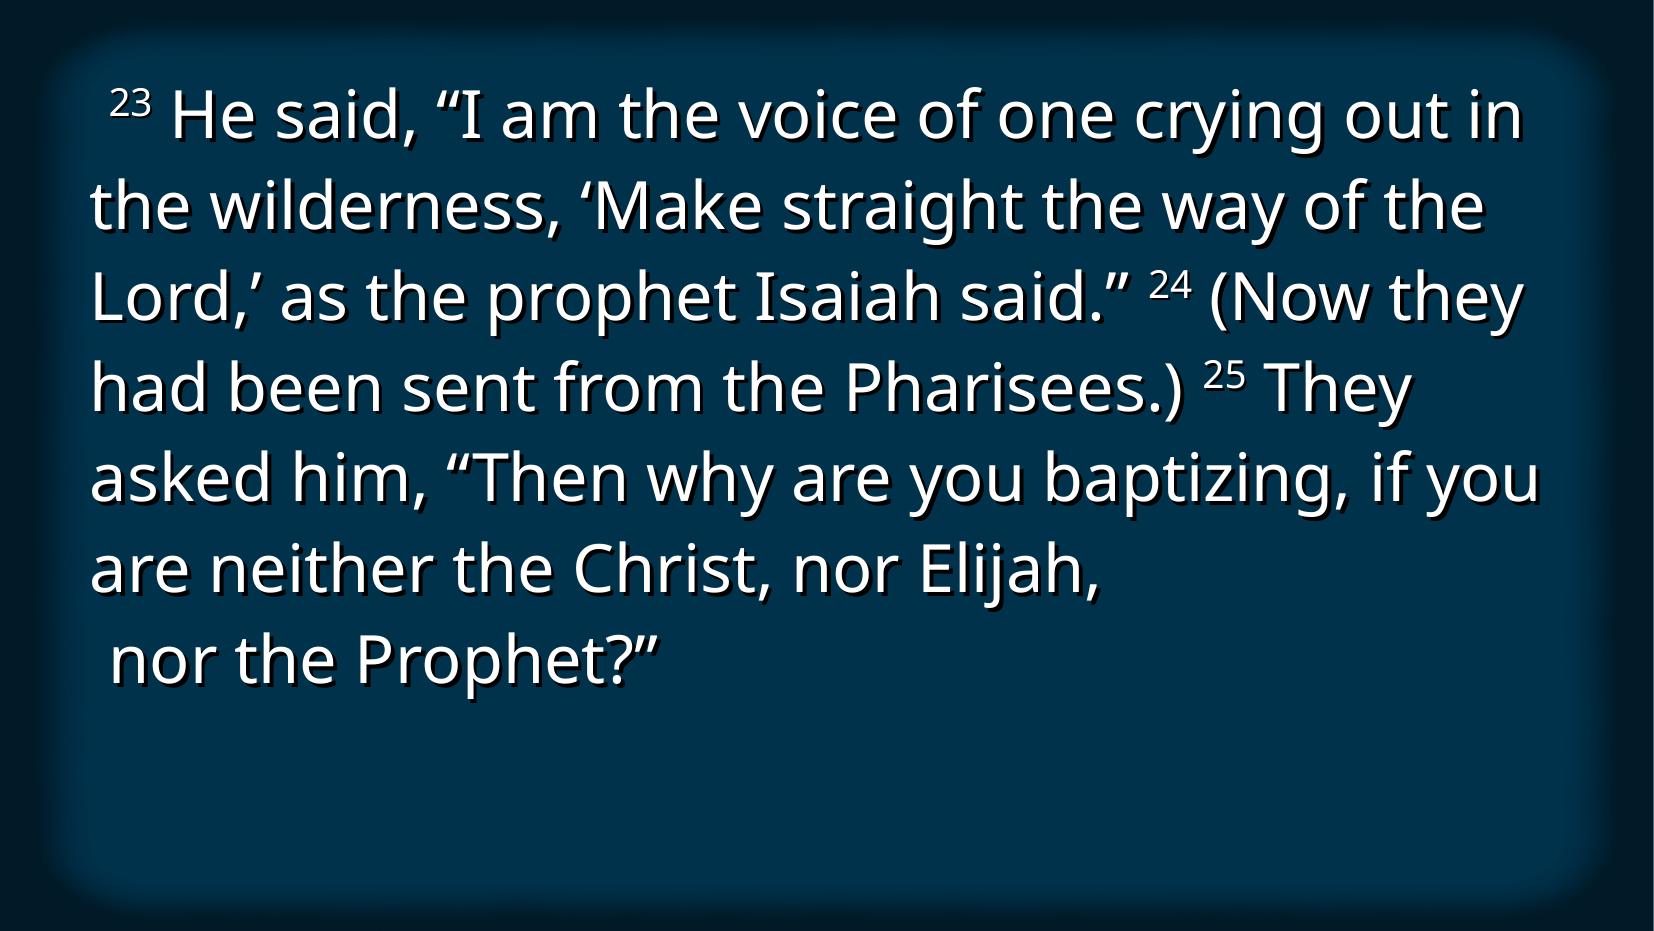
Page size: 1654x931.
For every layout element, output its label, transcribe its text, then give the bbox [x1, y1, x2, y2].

text_box 23 He said, “I am the voice of one crying out in the wilderness, ‘Make straight the way of the Lord,’ as the prophet Isaiah said.” 24 (Now they had been sent from the Pharisees.) 25 They asked him, “Then why are you baptizing, if you are neither the Christ, nor Elijah, nor the Prophet?” [75, 60, 1591, 697]
picture [0, 0, 1654, 931]
